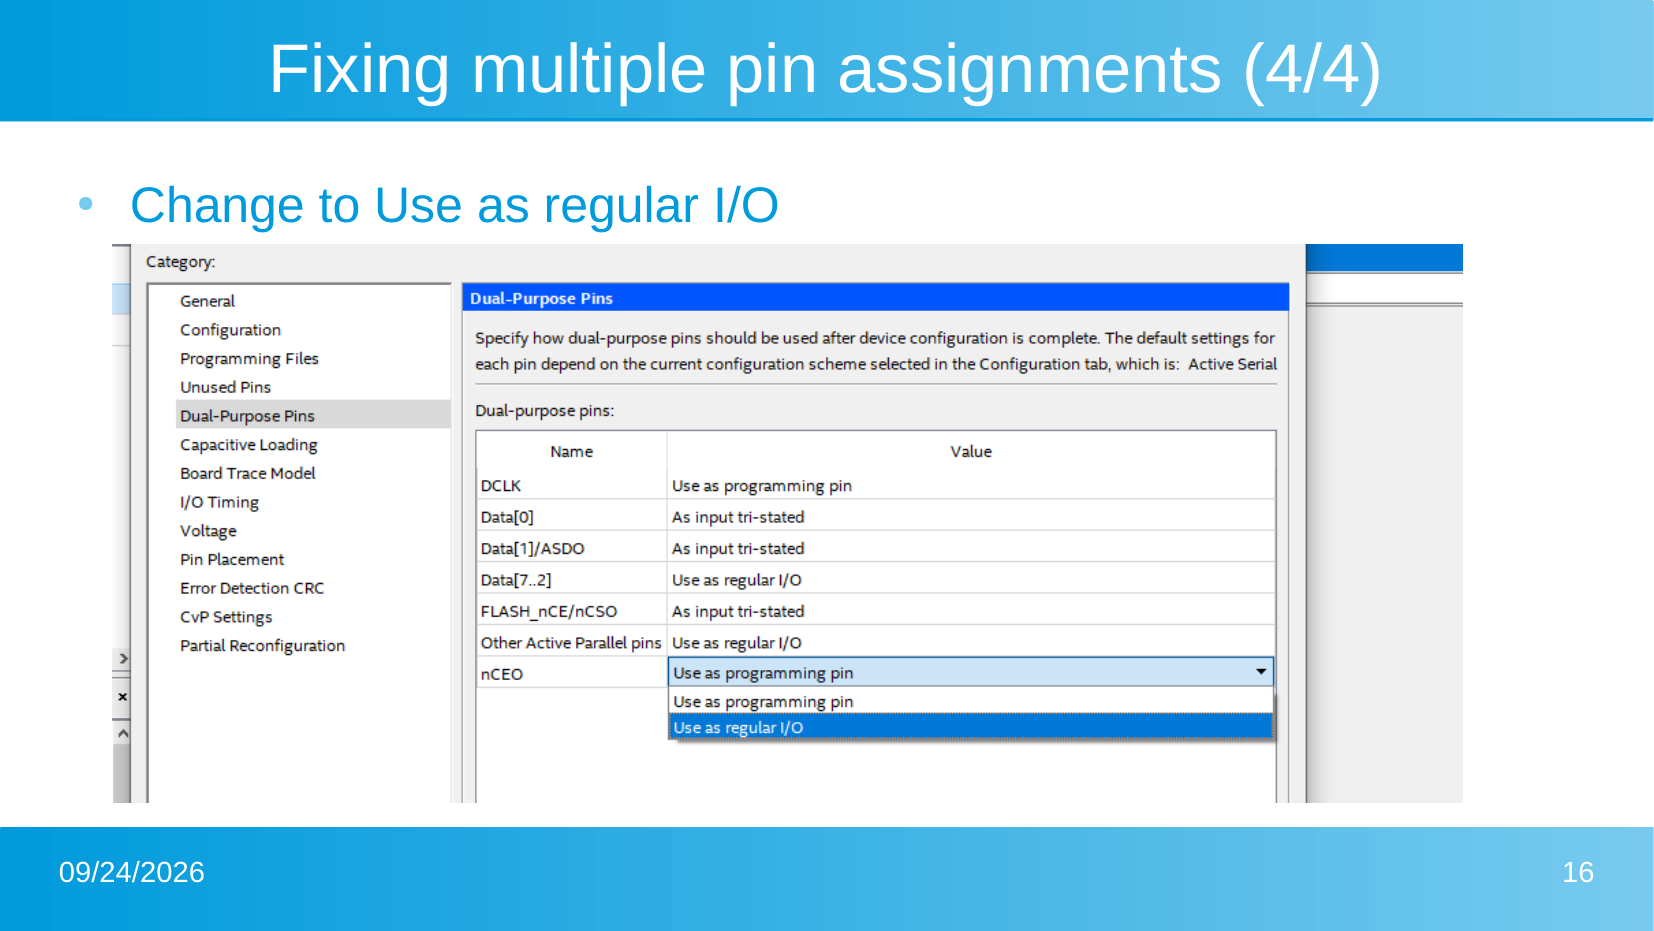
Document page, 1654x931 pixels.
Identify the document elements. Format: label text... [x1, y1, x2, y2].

list Change to Use as regular I/O [59, 177, 1595, 263]
picture [112, 244, 1463, 804]
title Fixing multiple pin assignments (4/4) [59, 29, 1595, 108]
